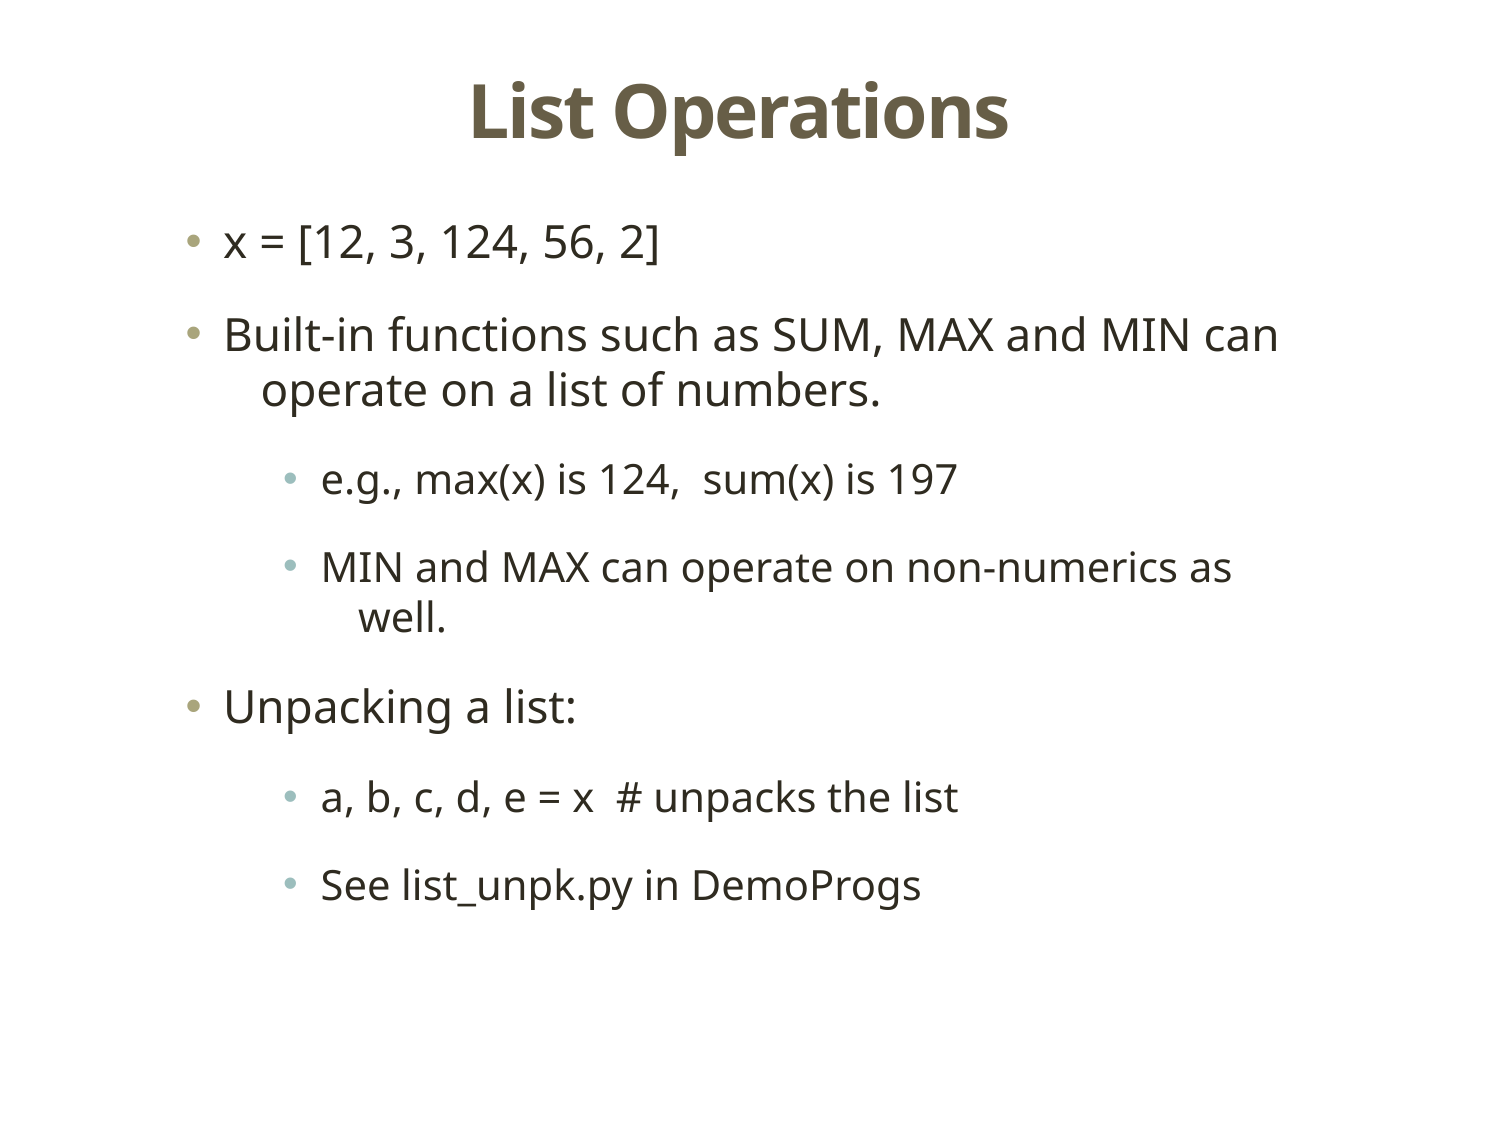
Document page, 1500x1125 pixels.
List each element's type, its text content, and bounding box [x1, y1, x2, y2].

title List Operations [18, 45, 1460, 172]
list x = [12, 3, 124, 56, 2] Built-in functions such as SUM, MAX and MIN can operate on a list of numbers. e.g., max(x) is 124, sum(x) is 197 MIN and MAX can operate on non-numerics as well. Unpacking a list: a, b, c, d, e = x # unpacks the list See list_unpk.py in DemoProgs [133, 205, 1345, 1055]
